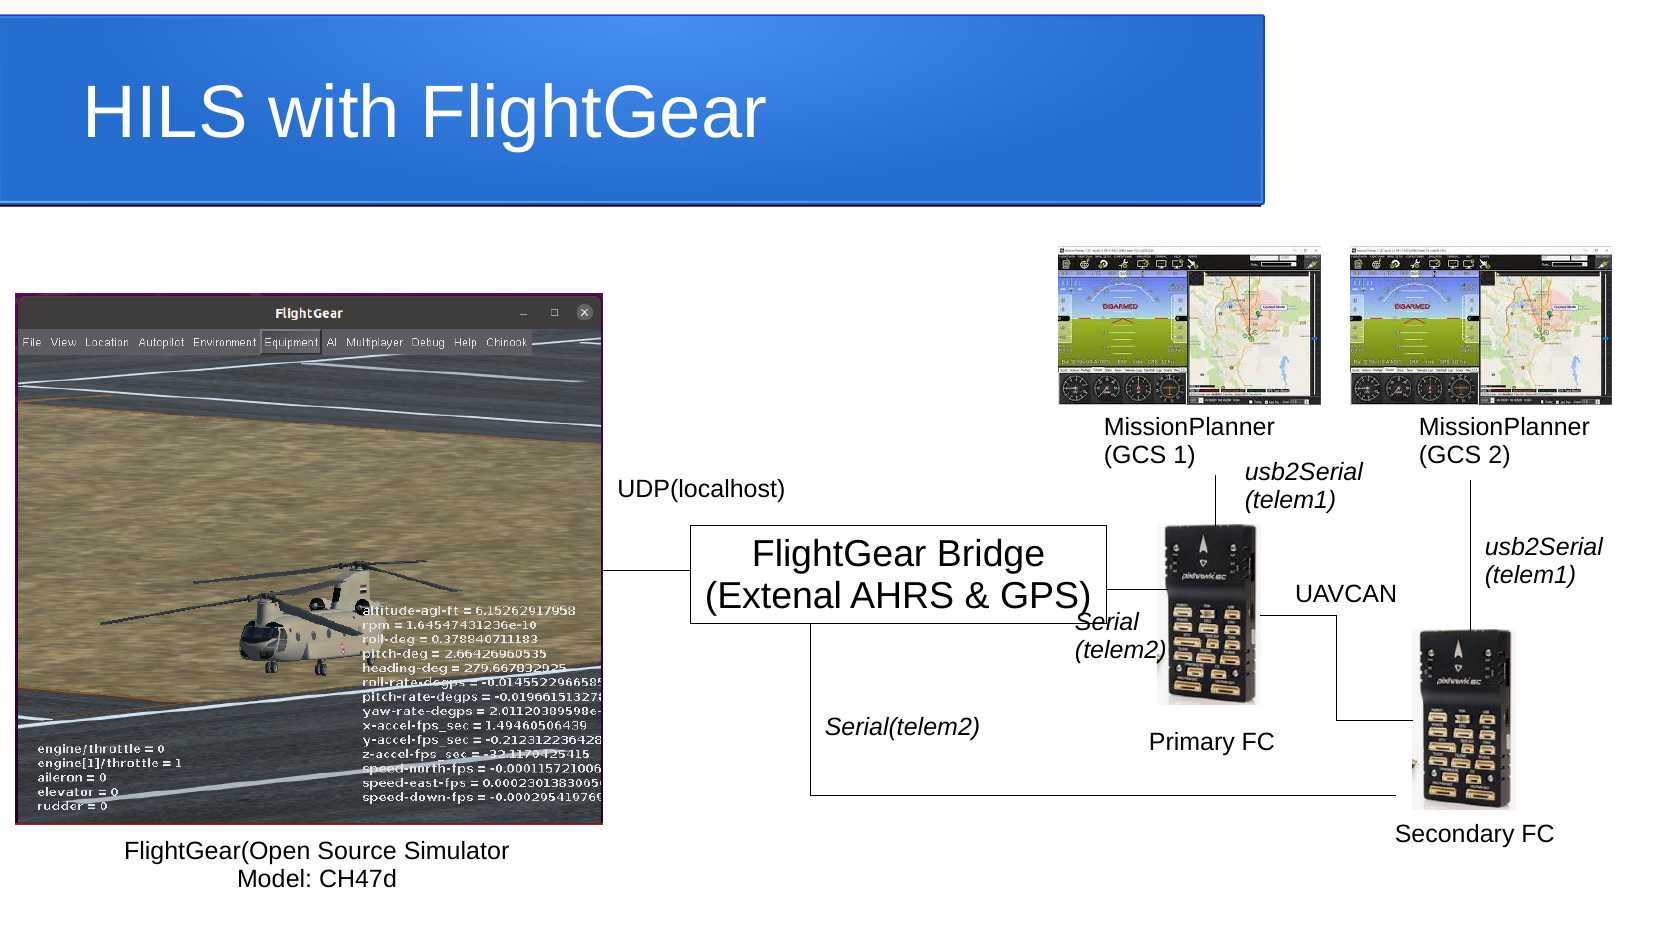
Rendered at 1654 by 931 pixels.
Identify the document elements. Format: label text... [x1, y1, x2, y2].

text_box UAVCAN [1280, 572, 1413, 616]
text_box Serial(telem2) [810, 705, 996, 748]
text_box usb2Serial (telem1) [1470, 525, 1619, 596]
text_box UDP(localhost) [602, 467, 801, 511]
text_box Primary FC [1134, 720, 1291, 763]
text_box usb2Serial (telem1) [1230, 450, 1379, 521]
picture [1412, 629, 1516, 811]
text_box Secondary FC [1380, 812, 1570, 856]
picture [15, 293, 603, 826]
picture [1058, 246, 1321, 406]
picture [1157, 524, 1261, 706]
text_box FlightGear Bridge (Extenal AHRS & GPS) [690, 525, 1107, 624]
text_box Serial (telem2) [1060, 600, 1182, 671]
text_box FlightGear(Open Source Simulator Model: CH47d [109, 829, 526, 901]
text_box MissionPlanner (GCS 2) [1404, 406, 1606, 476]
title HILS with FlightGear [82, 35, 1235, 189]
picture [1350, 246, 1612, 406]
text_box MissionPlanner (GCS 1) [1089, 405, 1291, 476]
